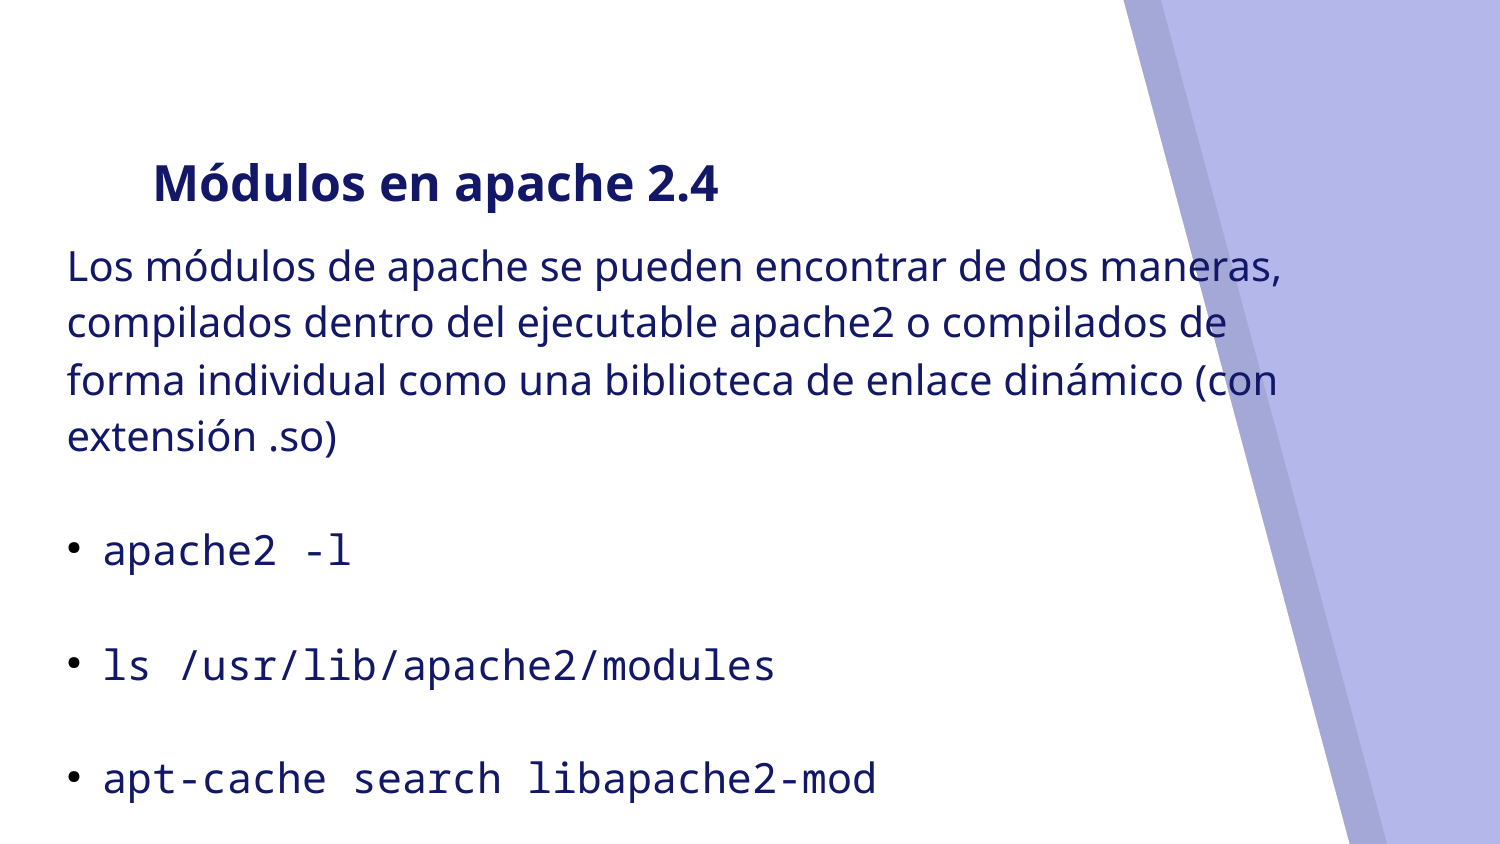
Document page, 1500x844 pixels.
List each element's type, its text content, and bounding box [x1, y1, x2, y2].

text_box Los módulos de apache se pueden encontrar de dos maneras, compilados dentro del ejecutable apache2 o compilados de forma individual como una biblioteca de enlace dinámico (con extensión .so) apache2 -l ls /usr/lib/apache2/modules apt-cache search libapache2-mod [66, 236, 1323, 844]
title Módulos en apache 2.4 [137, 146, 1011, 227]
